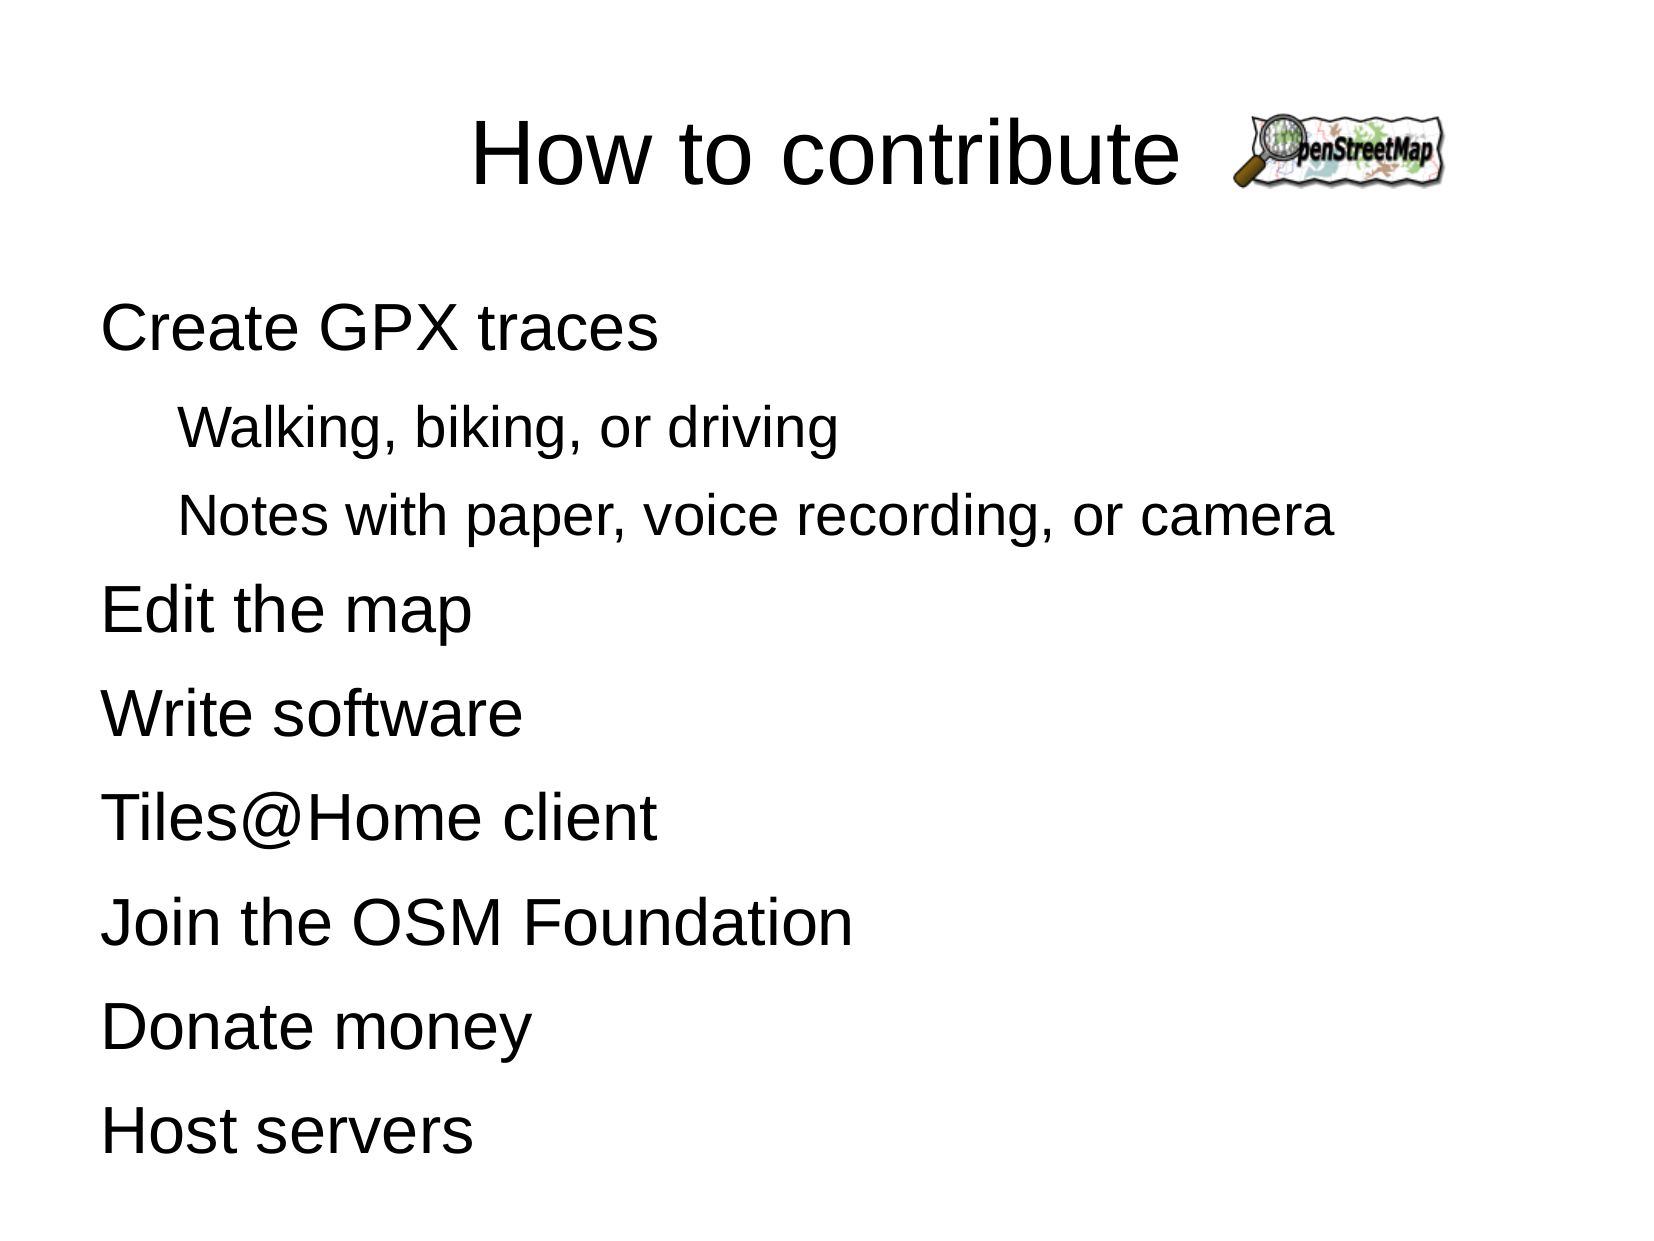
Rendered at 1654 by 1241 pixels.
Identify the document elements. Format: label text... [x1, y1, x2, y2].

title How to contribute [82, 56, 1571, 250]
list Create GPX traces Walking, biking, or driving Notes with paper, voice recording, or camera Edit the map Write software Tiles@Home client Join the OSM Foundation Donate money Host servers [82, 290, 1571, 1169]
